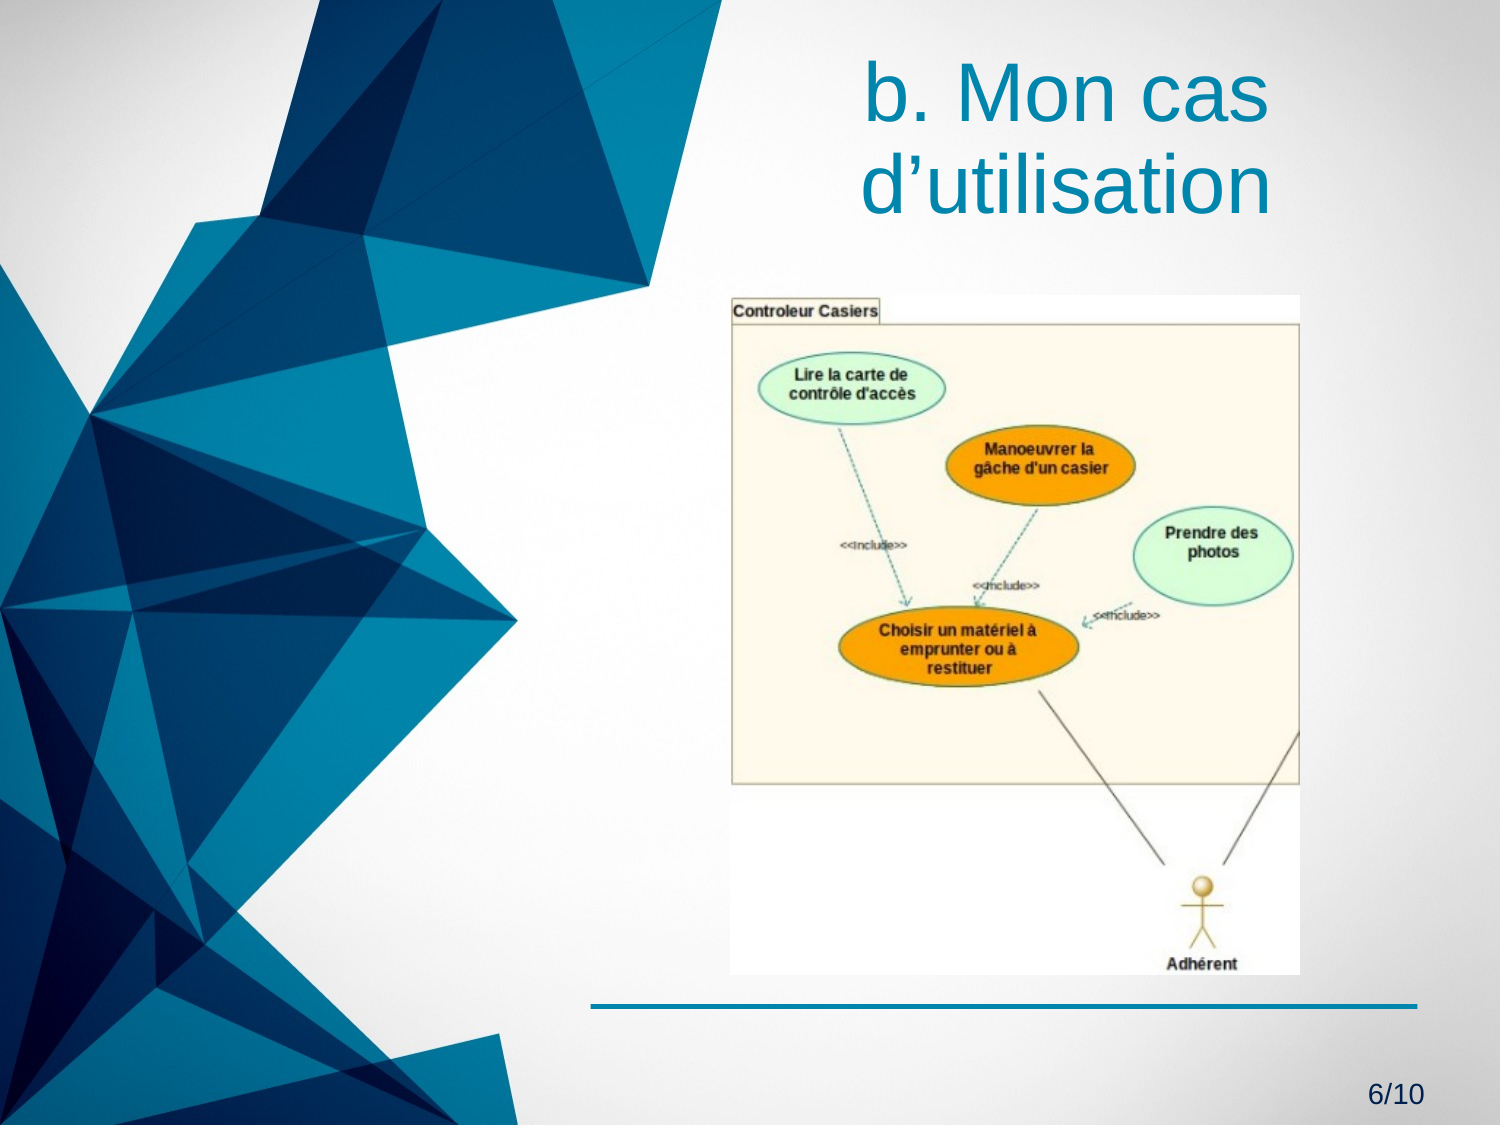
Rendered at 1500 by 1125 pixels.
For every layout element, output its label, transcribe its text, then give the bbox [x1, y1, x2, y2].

picture [0, 0, 1500, 1125]
title b. Mon cas d’utilisation [708, 44, 1425, 233]
